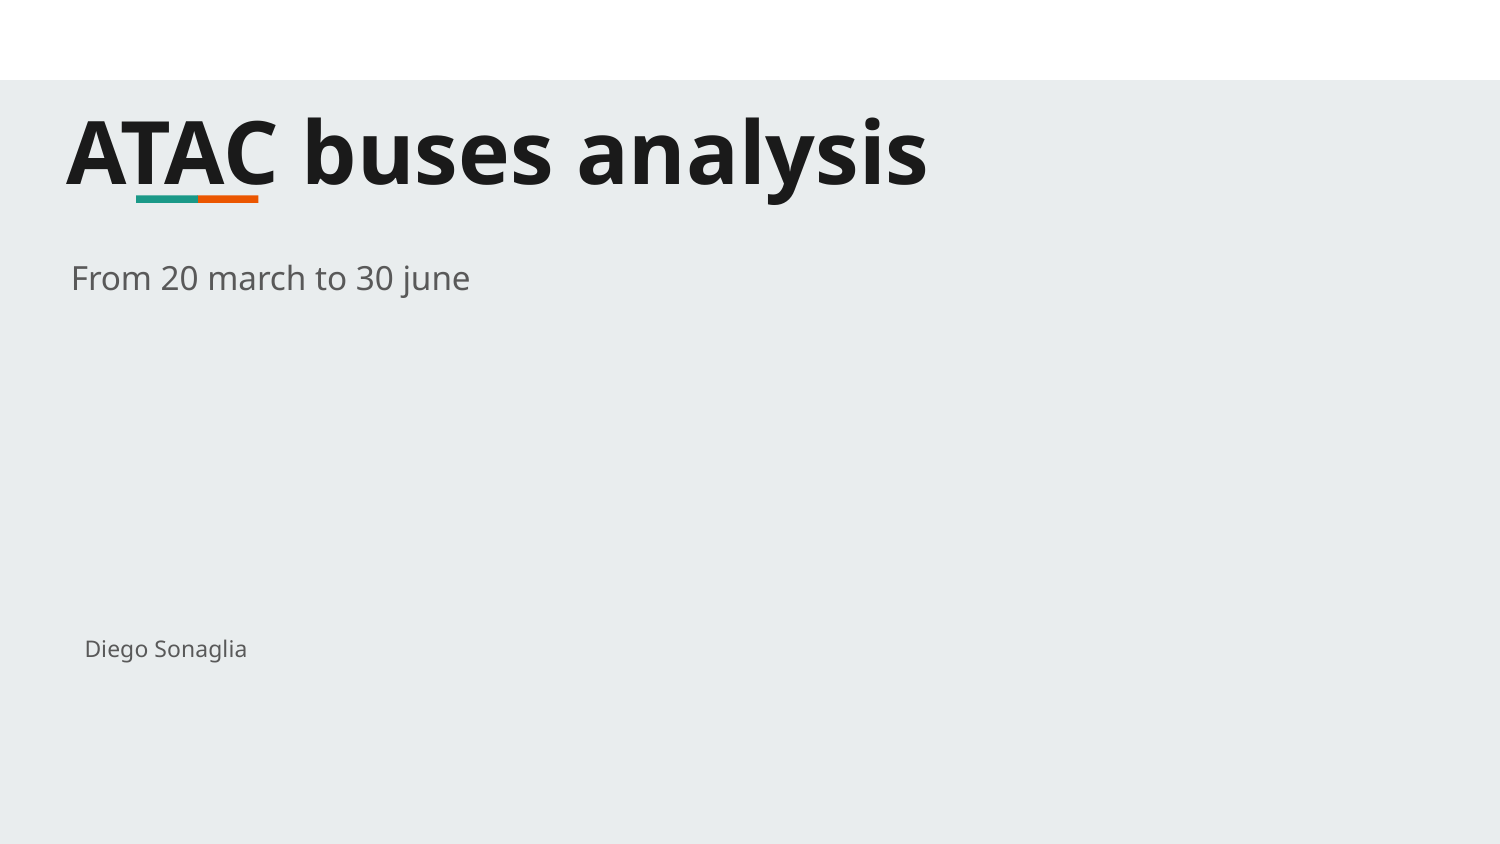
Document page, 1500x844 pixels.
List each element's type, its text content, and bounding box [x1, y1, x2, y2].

title ATAC buses analysis [51, 76, 1449, 413]
subtitle Diego Sonaglia [69, 617, 1468, 748]
subtitle From 20 march to 30 june [55, 240, 1454, 371]
